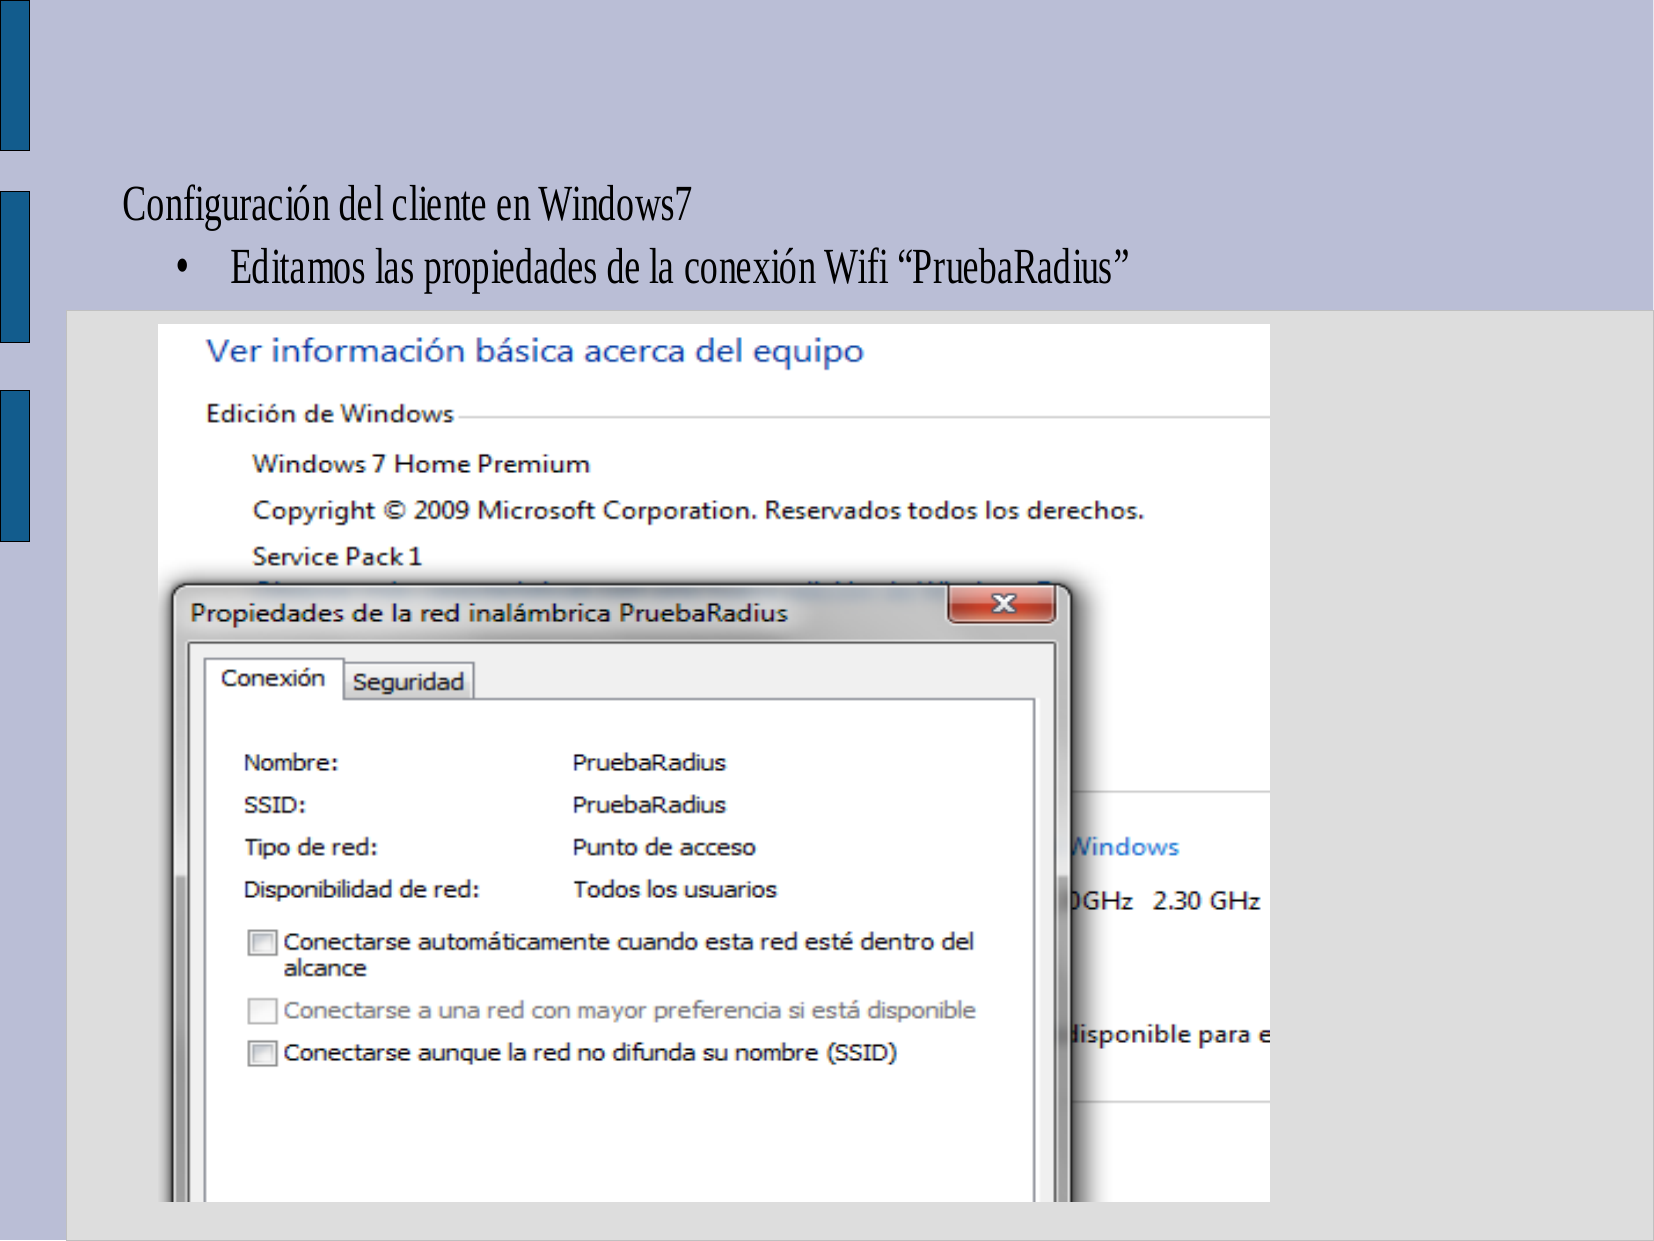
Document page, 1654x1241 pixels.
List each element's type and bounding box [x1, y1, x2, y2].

picture [158, 324, 1270, 1202]
chart [120, 172, 1565, 532]
